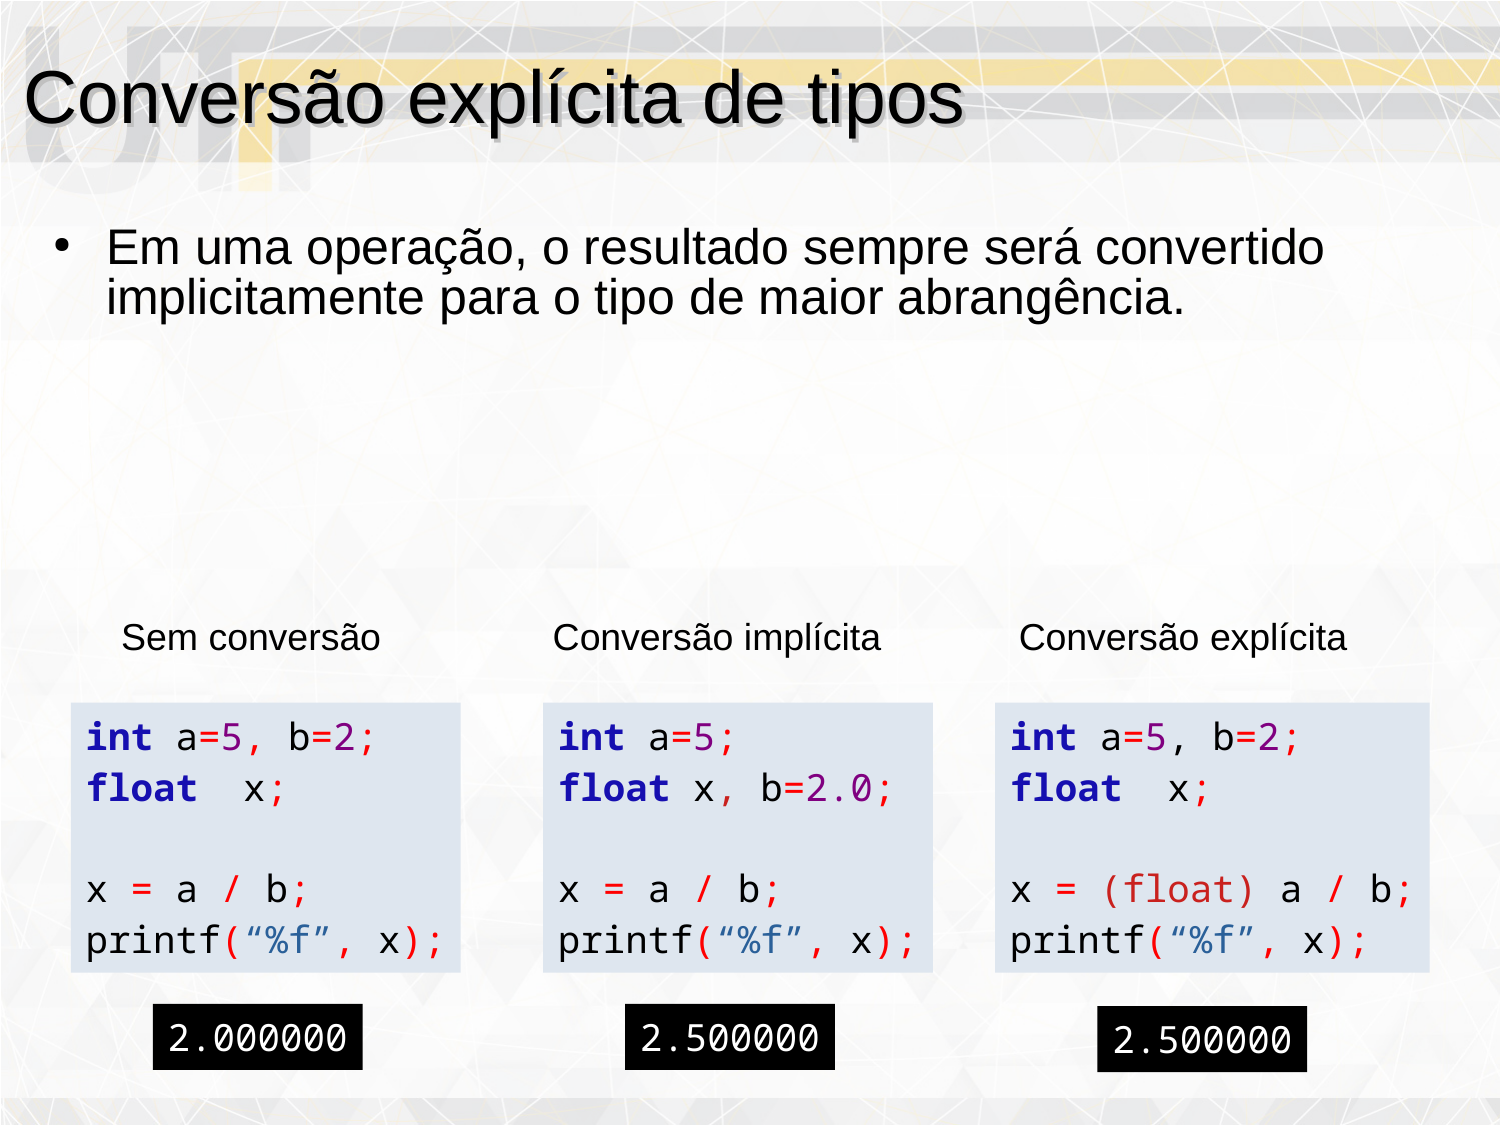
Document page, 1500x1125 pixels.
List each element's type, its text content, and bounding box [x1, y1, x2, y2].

text_box Conversão implícita [537, 609, 897, 667]
text_box 2.500000 [1097, 1006, 1292, 1059]
text_box int a=5, b=2; float x; x = a / b; printf(“%f”, x); [70, 702, 429, 928]
text_box Conversão explícita [1003, 609, 1363, 667]
text_box Sem conversão [106, 609, 396, 667]
list Em uma operação, o resultado sempre será convertido implicitamente para o tipo de maior abrangência. [35, 224, 1477, 1087]
text_box 2.000000 [152, 1003, 347, 1057]
text_box int a=5; float x, b=2.0; x = a / b; printf(“%f”, x); [543, 702, 901, 928]
text_box 2.500000 [625, 1003, 819, 1057]
title Conversão explícita de tipos [23, 18, 1489, 178]
text_box int a=5, b=2; float x; x = (float) a / b; printf(“%f”, x); [995, 702, 1394, 928]
